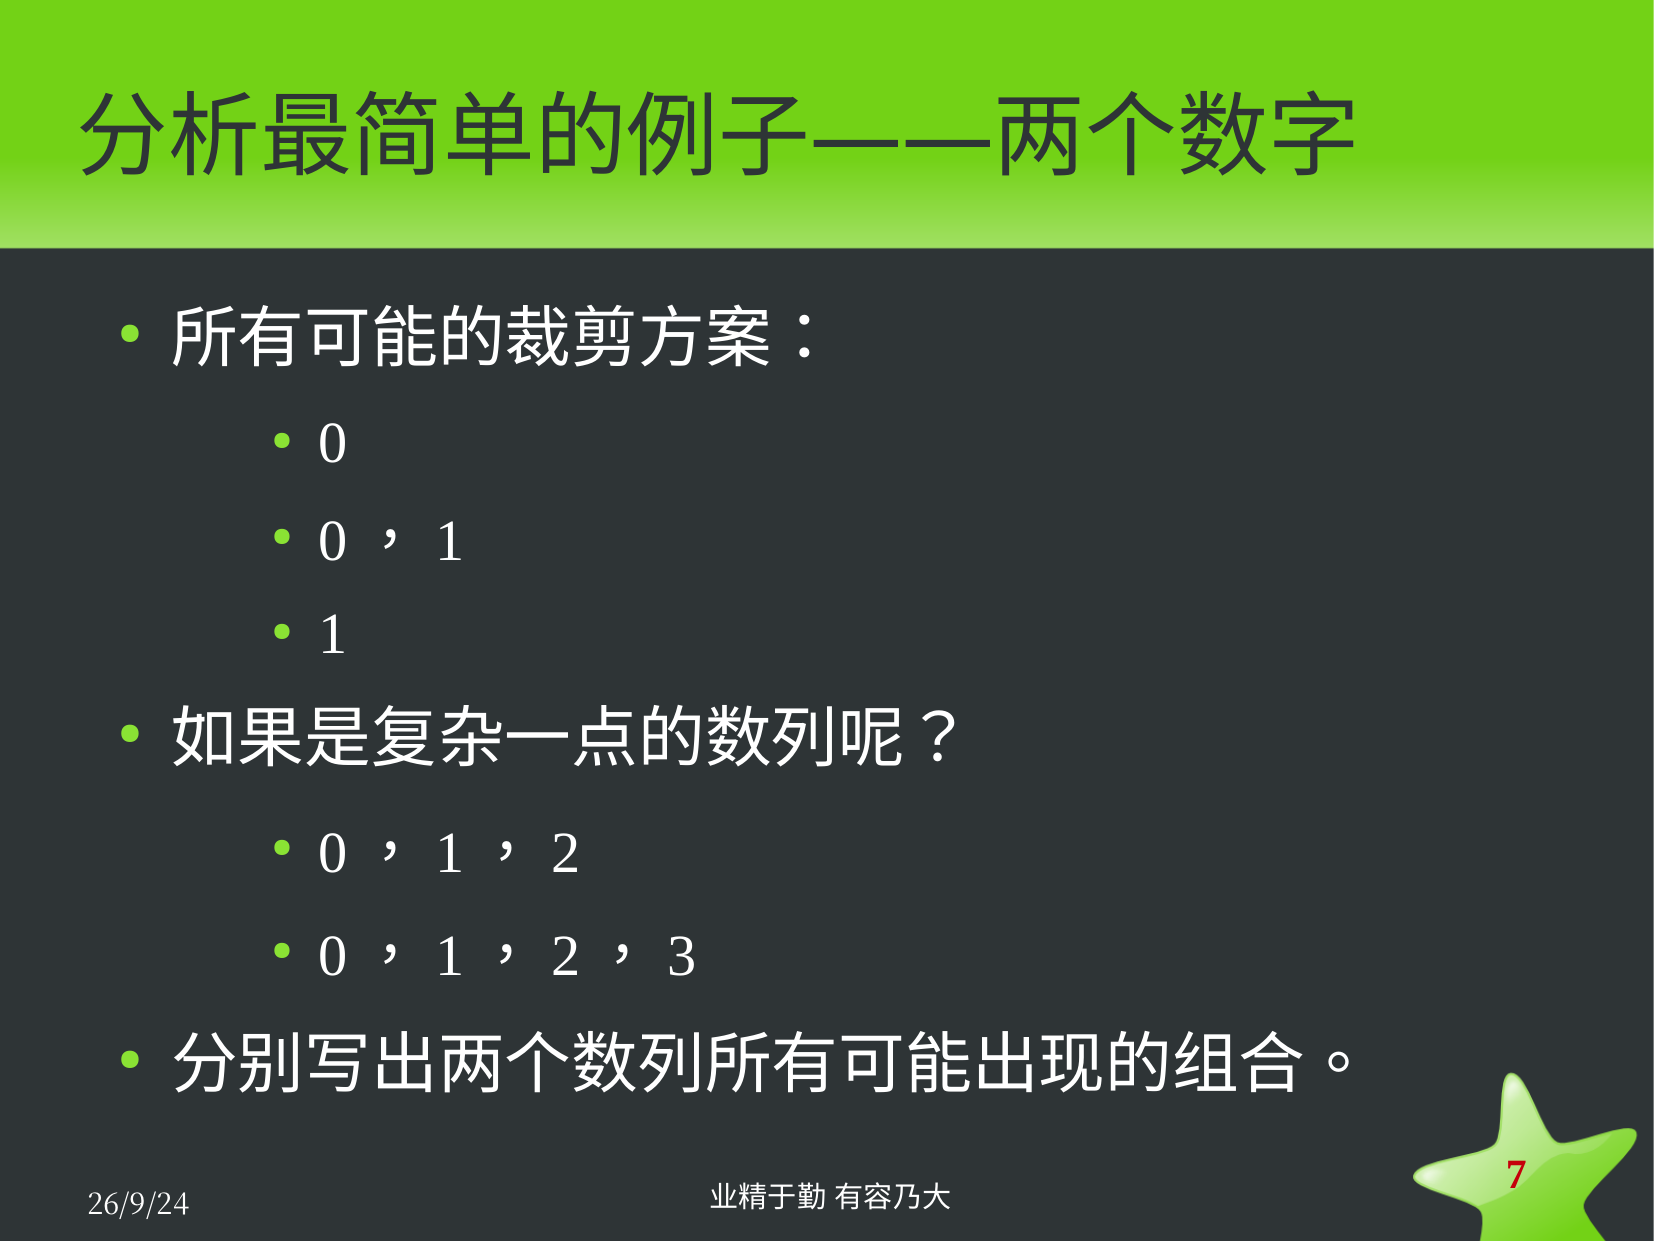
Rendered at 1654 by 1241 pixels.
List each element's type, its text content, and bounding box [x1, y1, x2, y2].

picture [0, 0, 1654, 1241]
title 分析最简单的例子——两个数字 [76, 29, 1565, 237]
list 所有可能的裁剪方案： 0 0，1 1 如果是复杂一点的数列呢？ 0，1，2 0，1，2，3 分别写出两个数列所有可能出现的组合。 [82, 290, 1571, 1109]
